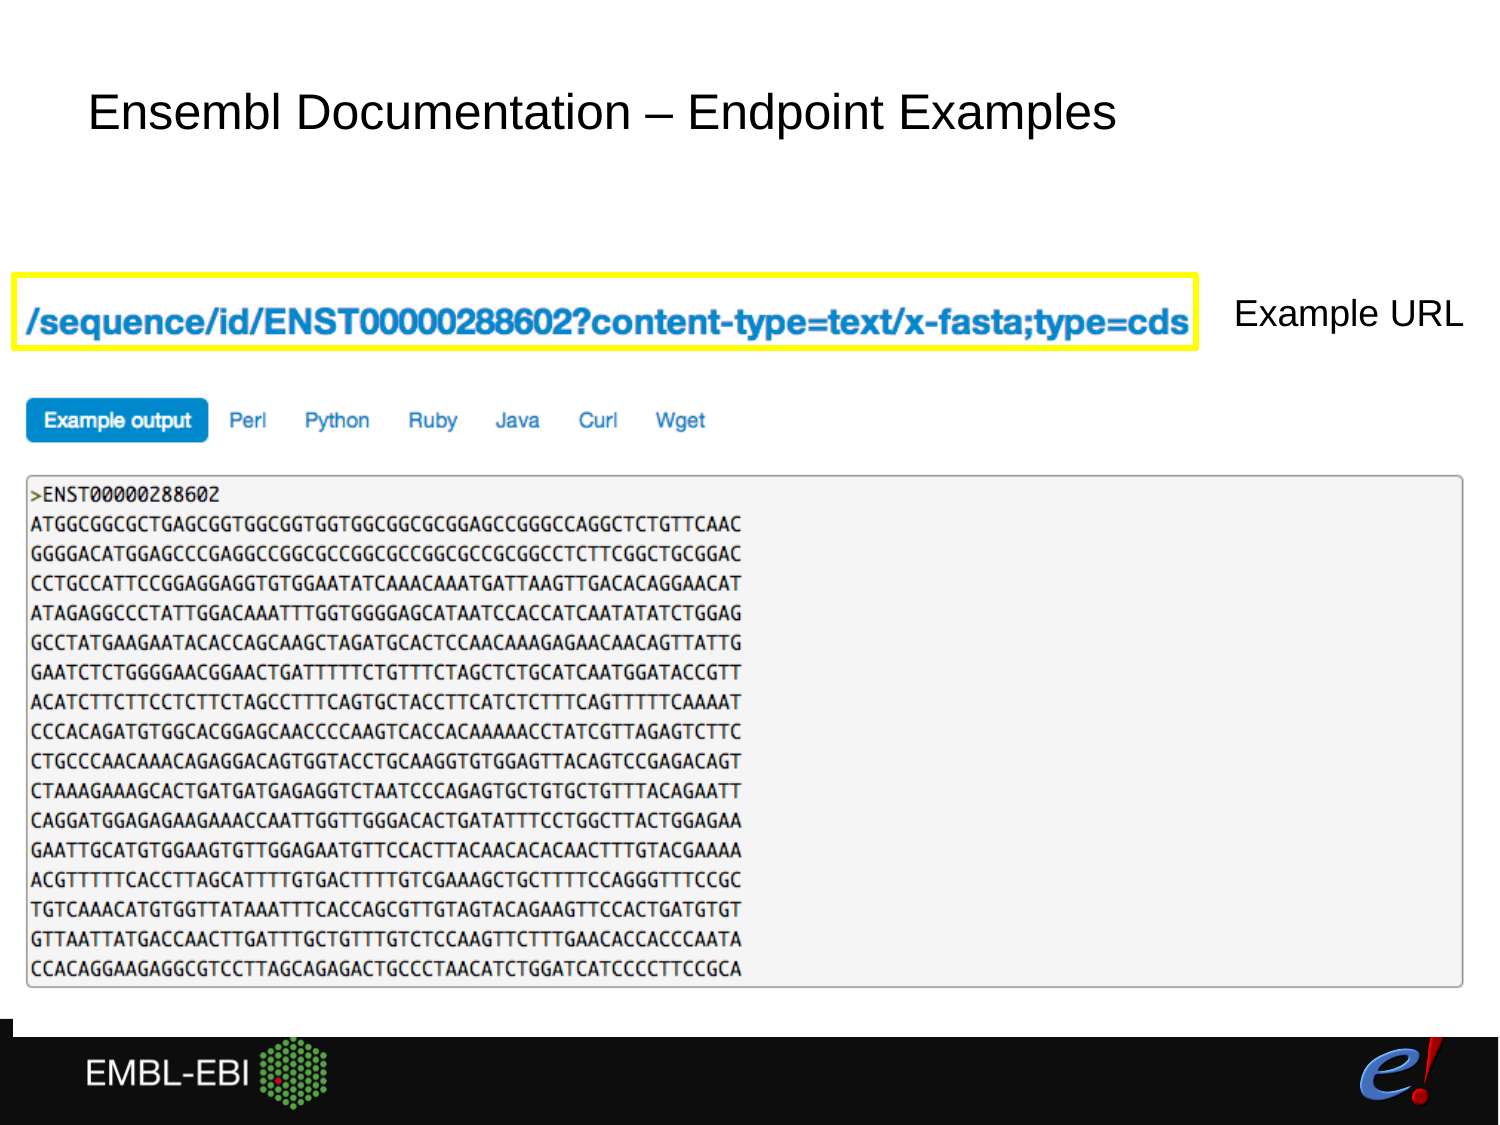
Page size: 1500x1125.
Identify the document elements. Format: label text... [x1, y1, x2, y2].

picture [13, 290, 1500, 1112]
picture [17, 290, 1193, 345]
title Ensembl Documentation – Endpoint Examples [87, 50, 1425, 175]
text_box Example URL [1219, 281, 1480, 341]
